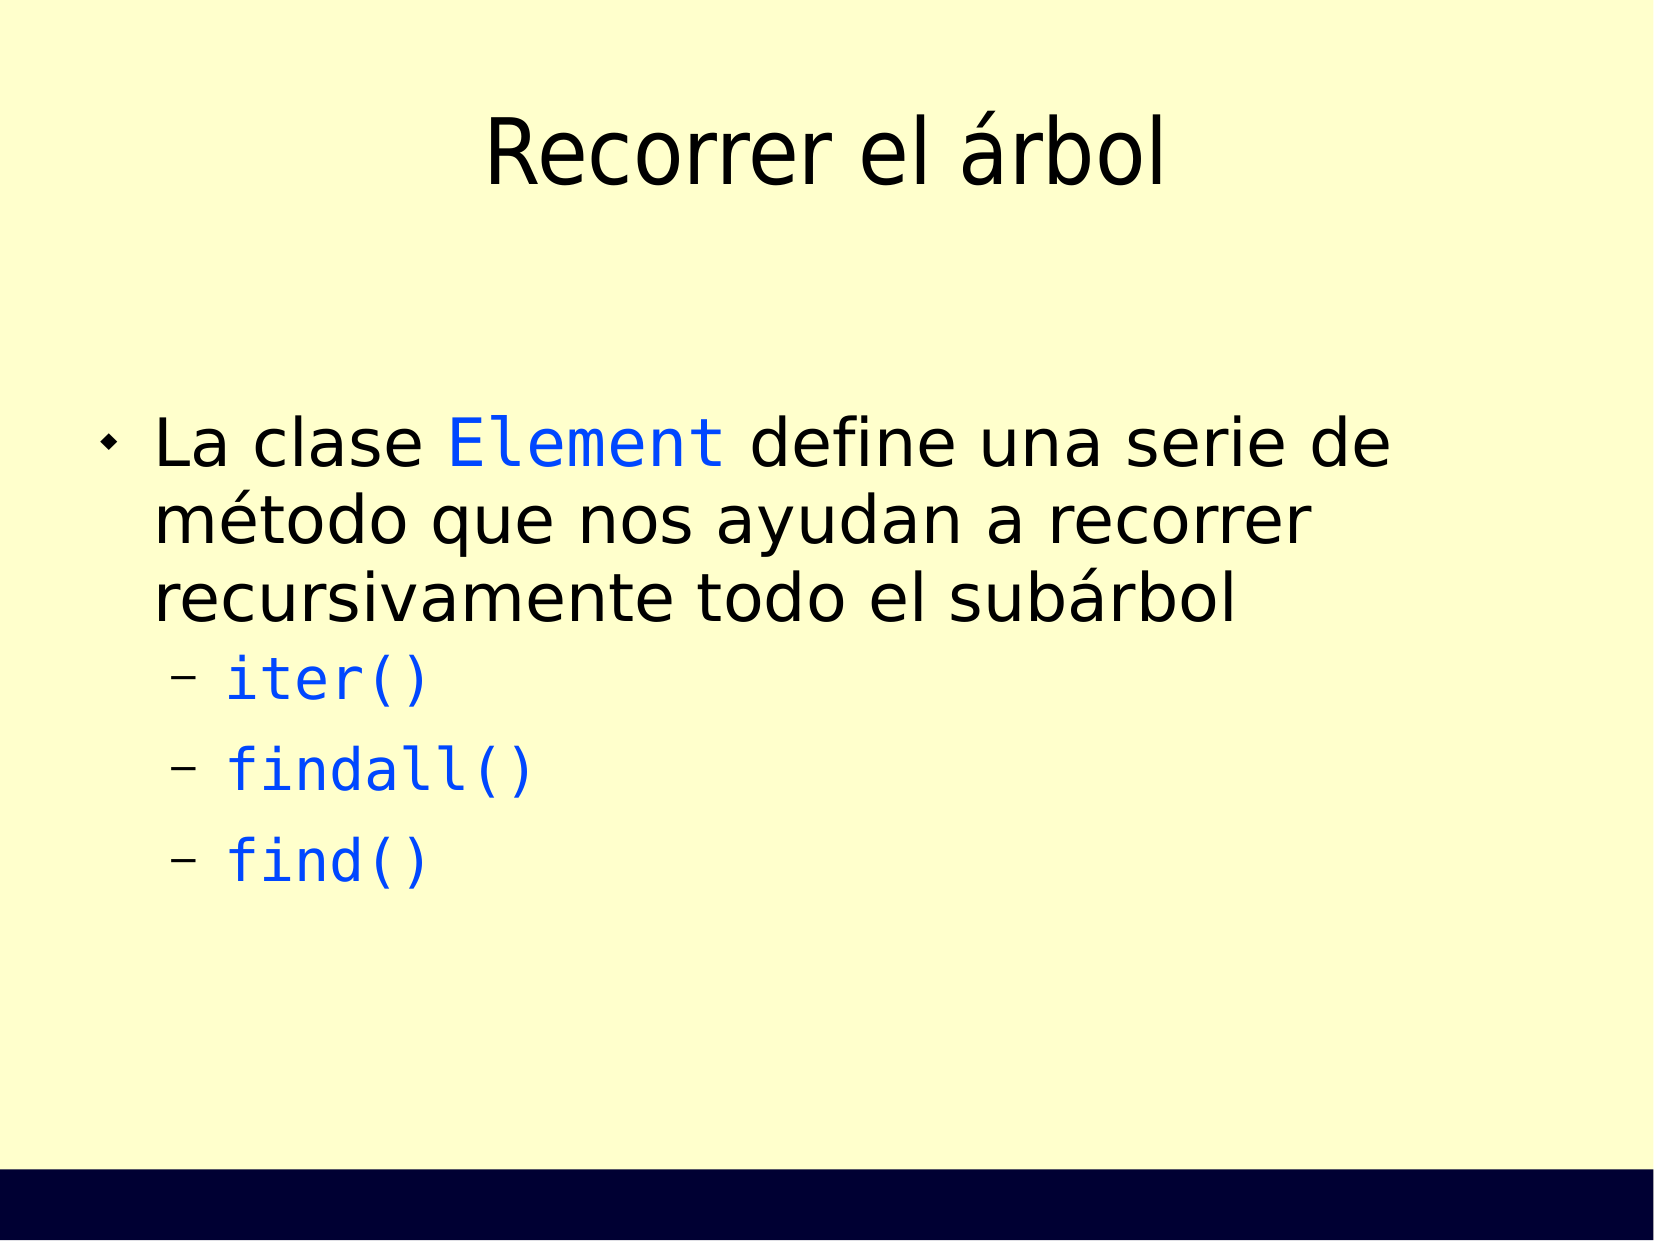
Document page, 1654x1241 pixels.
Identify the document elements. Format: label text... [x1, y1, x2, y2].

list La clase Element define una serie de método que nos ayudan a recorrer recursivamente todo el subárbol iter() findall() find() [82, 290, 1538, 1010]
title Recorrer el árbol [82, 49, 1571, 257]
